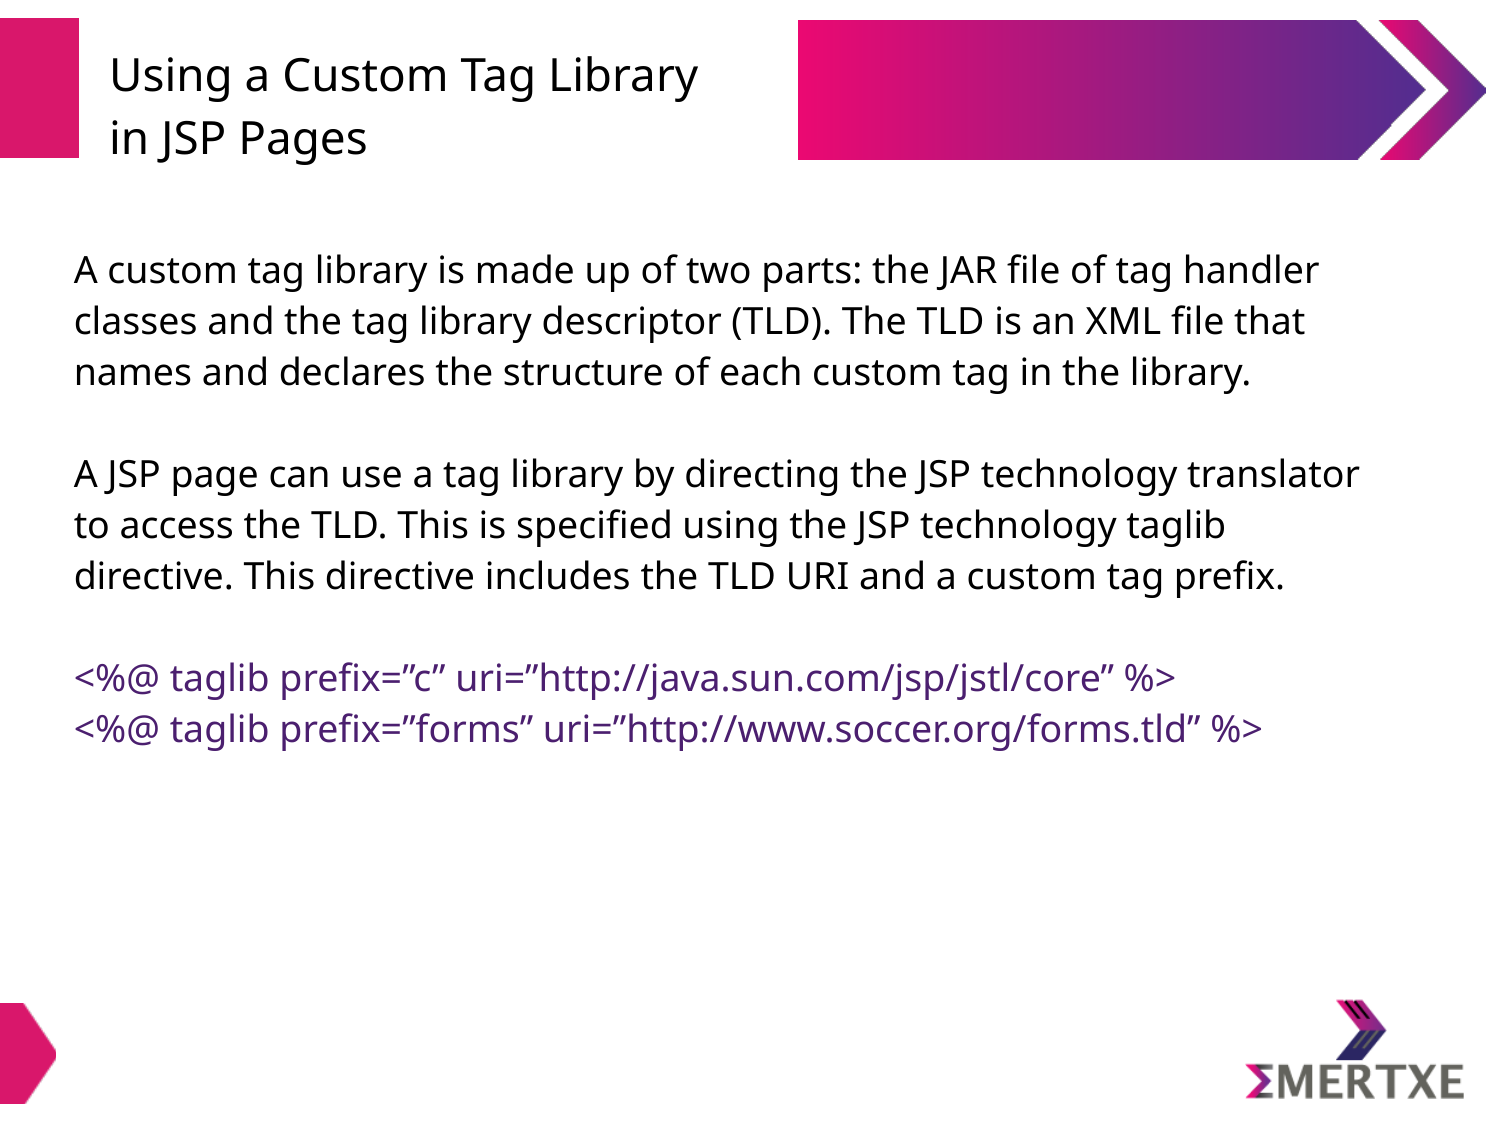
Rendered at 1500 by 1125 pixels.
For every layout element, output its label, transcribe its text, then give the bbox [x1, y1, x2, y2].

text_box Using a Custom Tag Library in JSP Pages [94, 35, 756, 158]
text_box A custom tag library is made up of two parts: the JAR file of tag handler classes and the tag library descriptor (TLD). The TLD is an XML file that names and declares the structure of each custom tag in the library. A JSP page can use a tag library by directing the JSP technology translator to access the TLD. This is specified using the JSP technology taglib directive. This directive includes the TLD URI and a custom tag prefix. <%@ taglib prefix=”c” uri=”http://java.sun.com/jsp/jstl/core” %> <%@ taglib prefix=”forms” uri=”http://www.soccer.org/forms.tld” %> [59, 236, 1394, 823]
picture [1245, 996, 1465, 1099]
picture [798, 20, 1486, 160]
